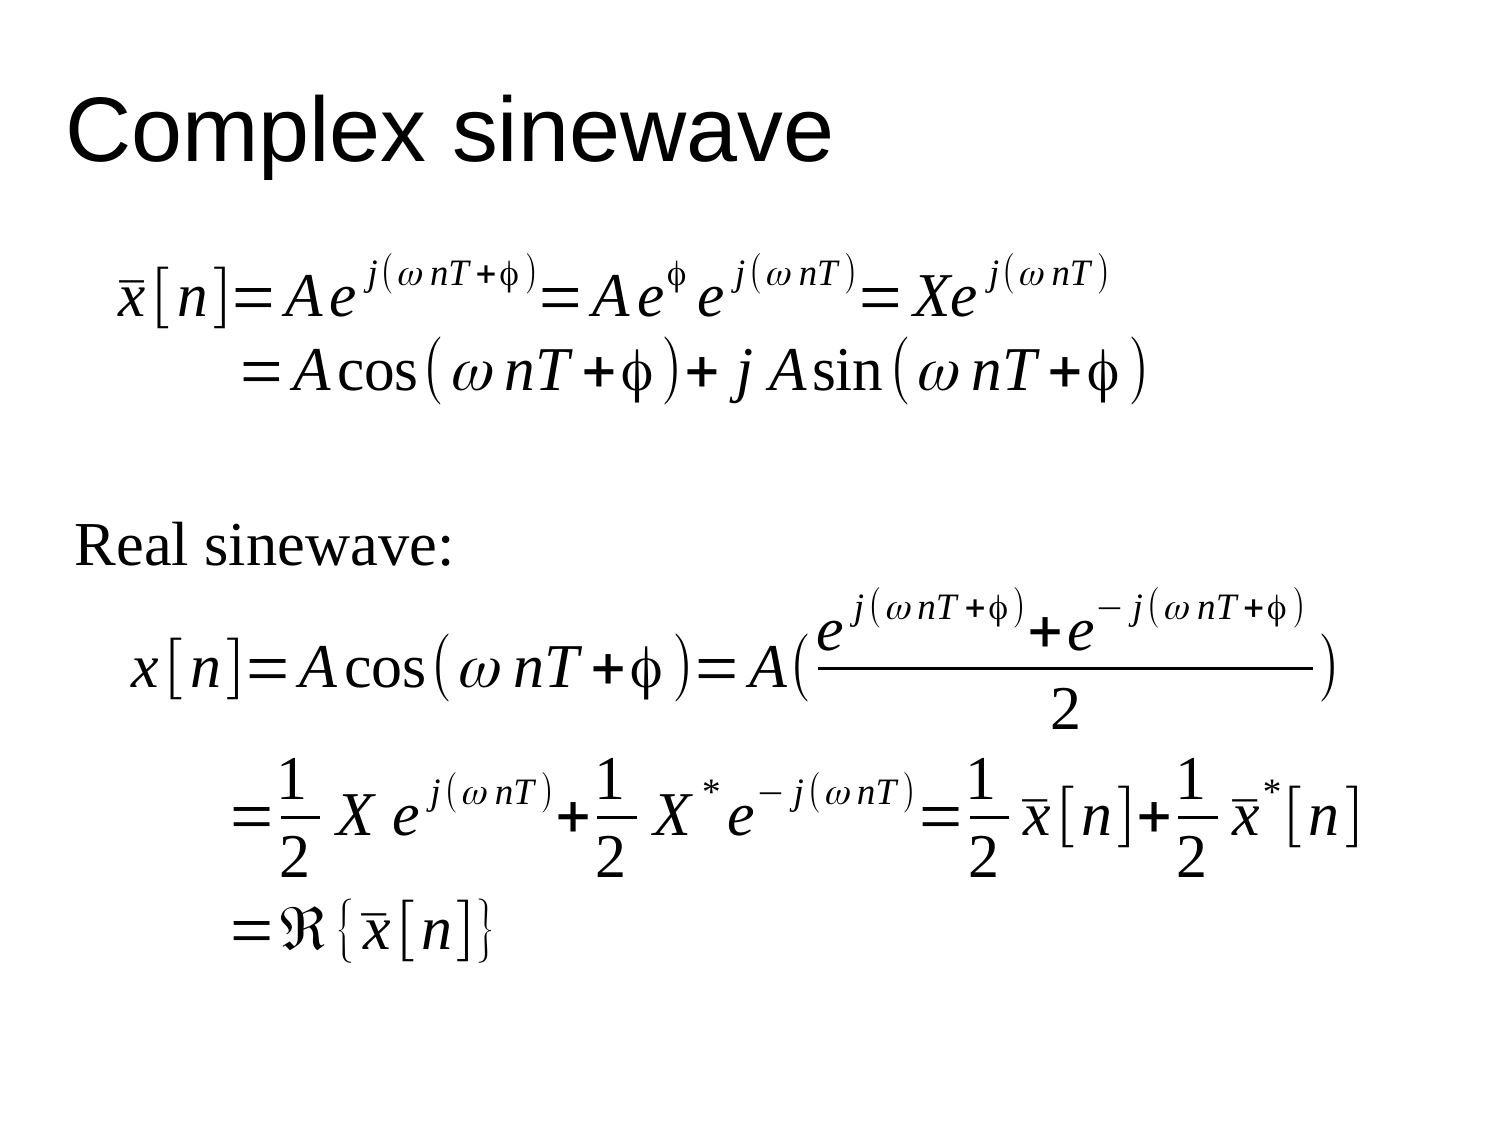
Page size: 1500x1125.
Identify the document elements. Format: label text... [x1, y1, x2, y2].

title Complex sinewave [65, 25, 1500, 233]
chart [108, 251, 1156, 408]
chart [120, 585, 1368, 969]
text_box Real sinewave: [60, 491, 470, 587]
